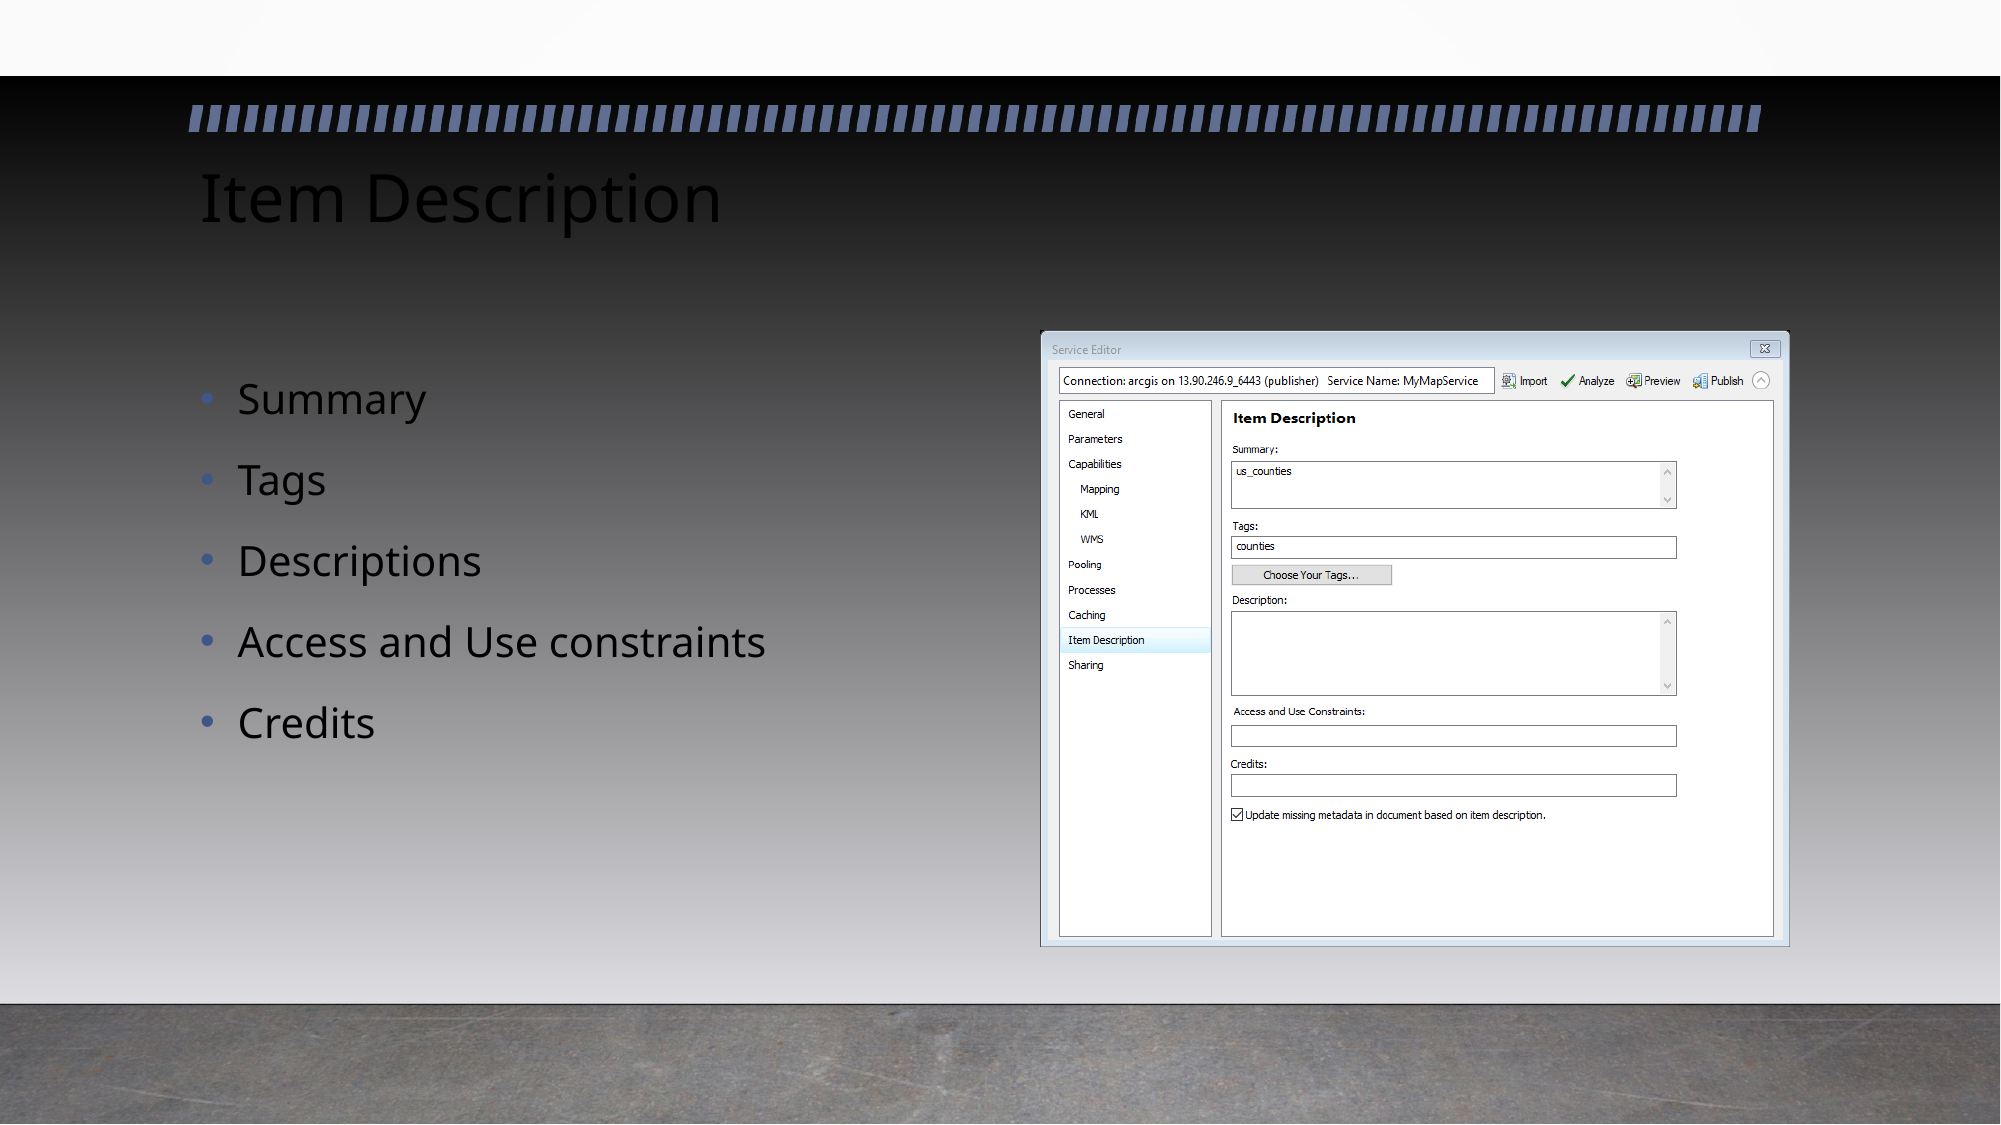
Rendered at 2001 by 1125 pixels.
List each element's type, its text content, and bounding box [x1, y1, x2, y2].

list Summary Tags Descriptions Access and Use constraints Credits [185, 355, 948, 896]
picture [1040, 330, 1790, 947]
title Item Description [185, 157, 1762, 331]
